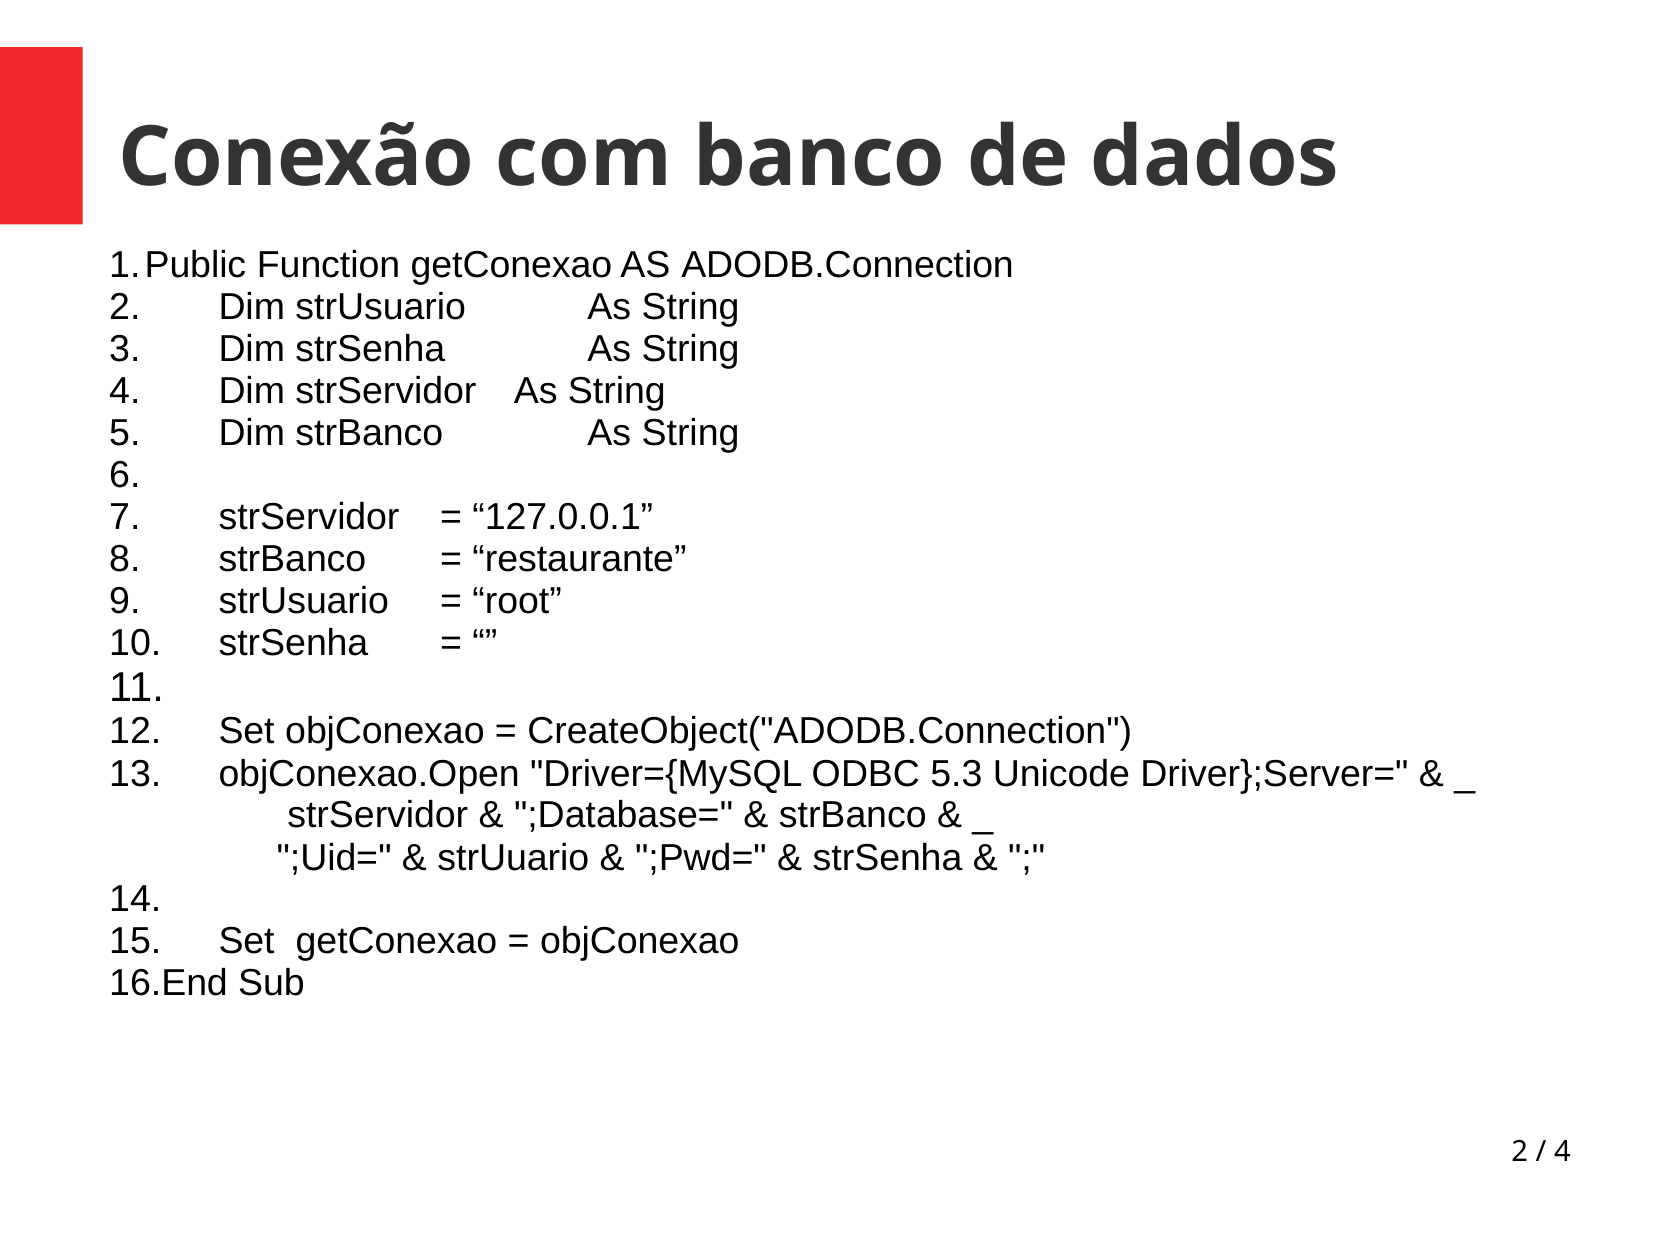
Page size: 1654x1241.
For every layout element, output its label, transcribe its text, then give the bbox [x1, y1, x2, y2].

text_box Public Function getConexao AS ADODB.Connection Dim strUsuario As String Dim strSenha As String Dim strServidor As String Dim strBanco As String strServidor = “127.0.0.1” strBanco = “restaurante” strUsuario = “root” strSenha = “” Set objConexao = CreateObject("ADODB.Connection") objConexao.Open "Driver={MySQL ODBC 5.3 Unicode Driver};Server=" & _ strServidor & ";Database=" & strBanco & _ ";Uid=" & strUuario & ";Pwd=" & strSenha & ";" Set getConexao = objConexao End Sub [94, 236, 1607, 1084]
title Conexão com banco de dados [118, 49, 1571, 236]
